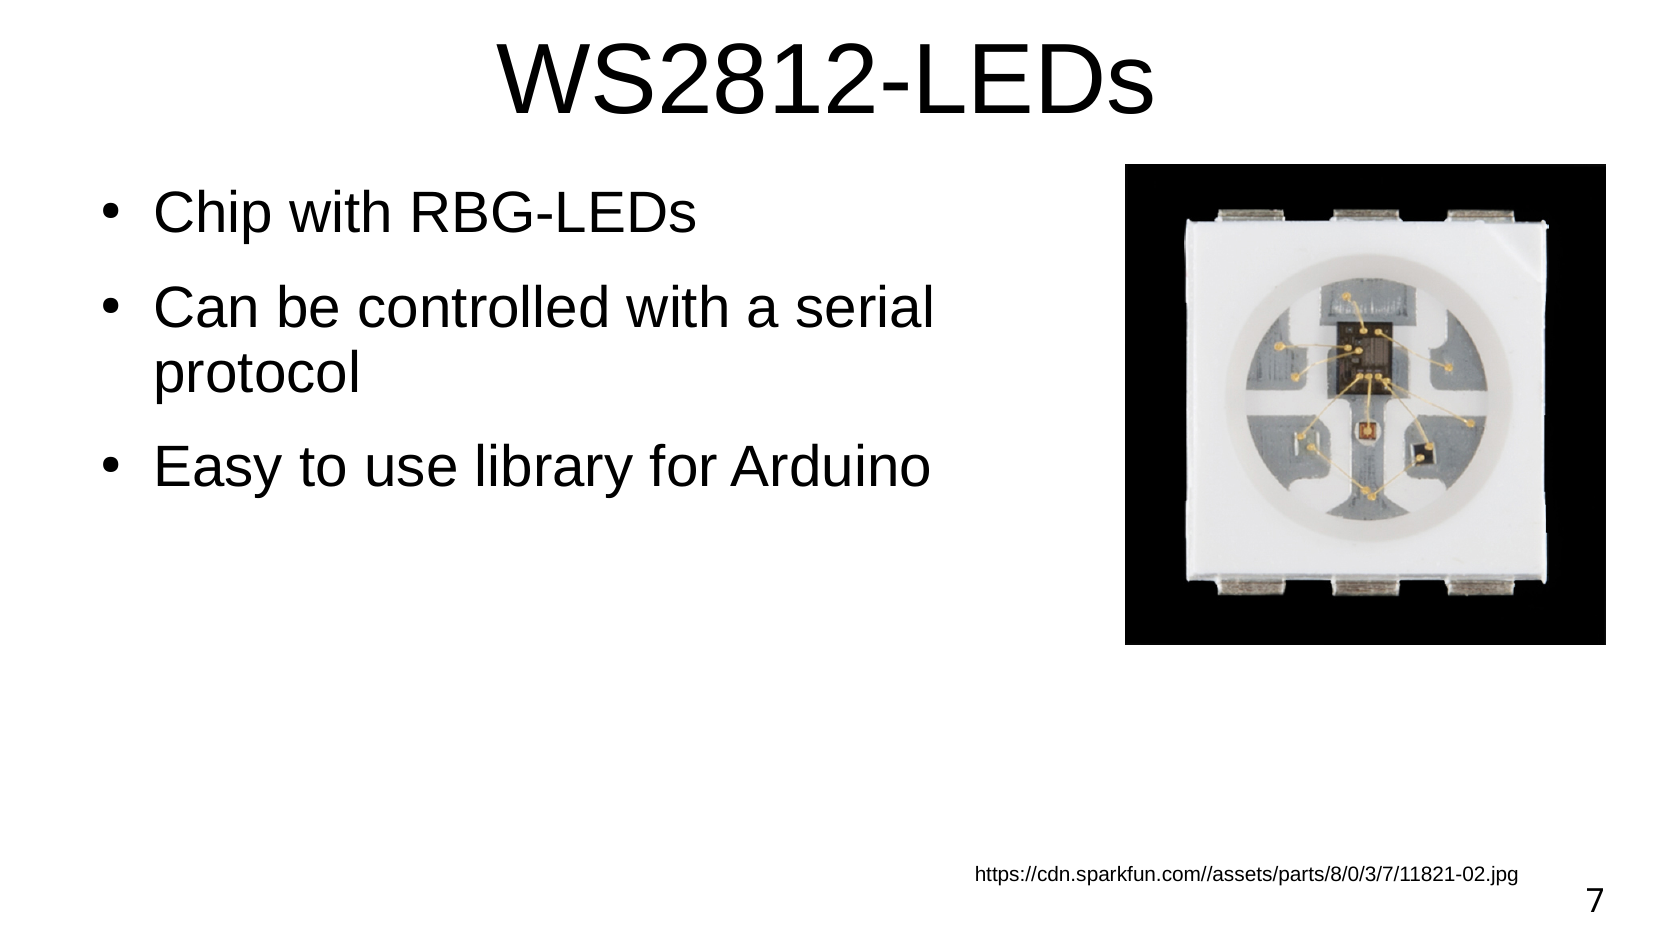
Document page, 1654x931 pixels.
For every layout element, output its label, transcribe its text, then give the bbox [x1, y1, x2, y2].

title WS2812-LEDs [82, 1, 1571, 157]
list Chip with RBG-LEDs Can be controlled with a serial protocol Easy to use library for Arduino [82, 180, 1111, 811]
picture [1125, 164, 1606, 646]
text_box https://cdn.sparkfun.com//assets/parts/8/0/3/7/11821-02.jpg [960, 855, 1561, 901]
